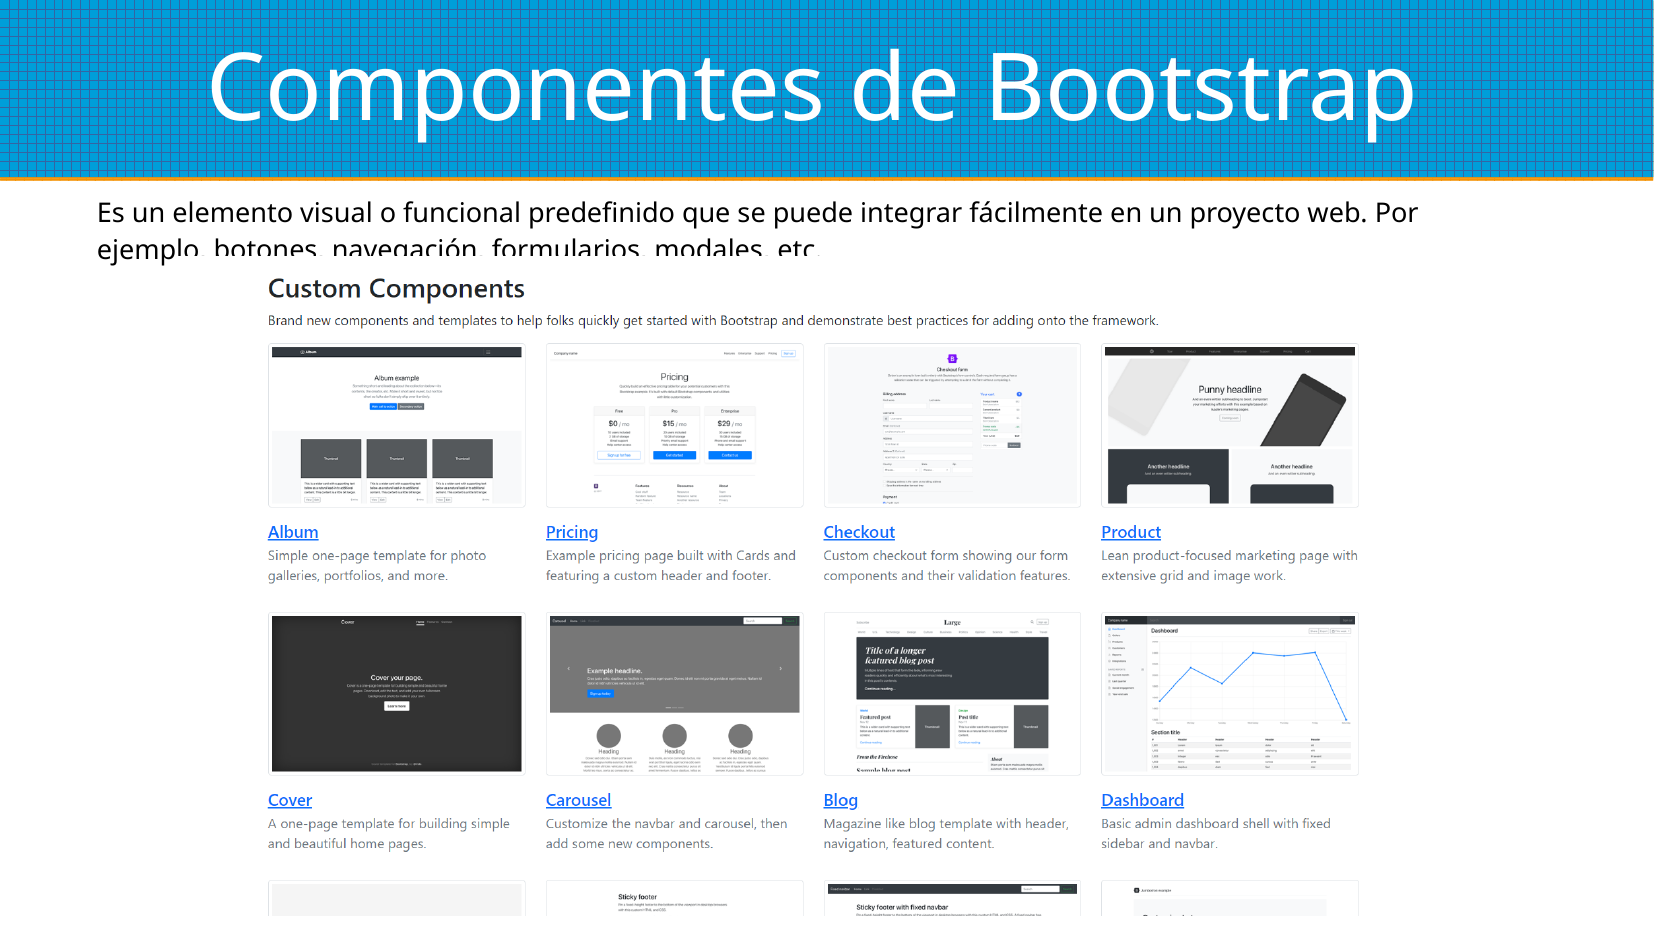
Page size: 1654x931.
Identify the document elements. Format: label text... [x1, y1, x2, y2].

picture [177, 256, 1447, 916]
list Es un elemento visual o funcional predefinido que se puede integrar fácilmente en un proyecto web. Por ejemplo, botones, navegación, formularios, modales, etc. [25, 193, 1506, 768]
title Componentes de Bootstrap [206, 0, 1654, 148]
